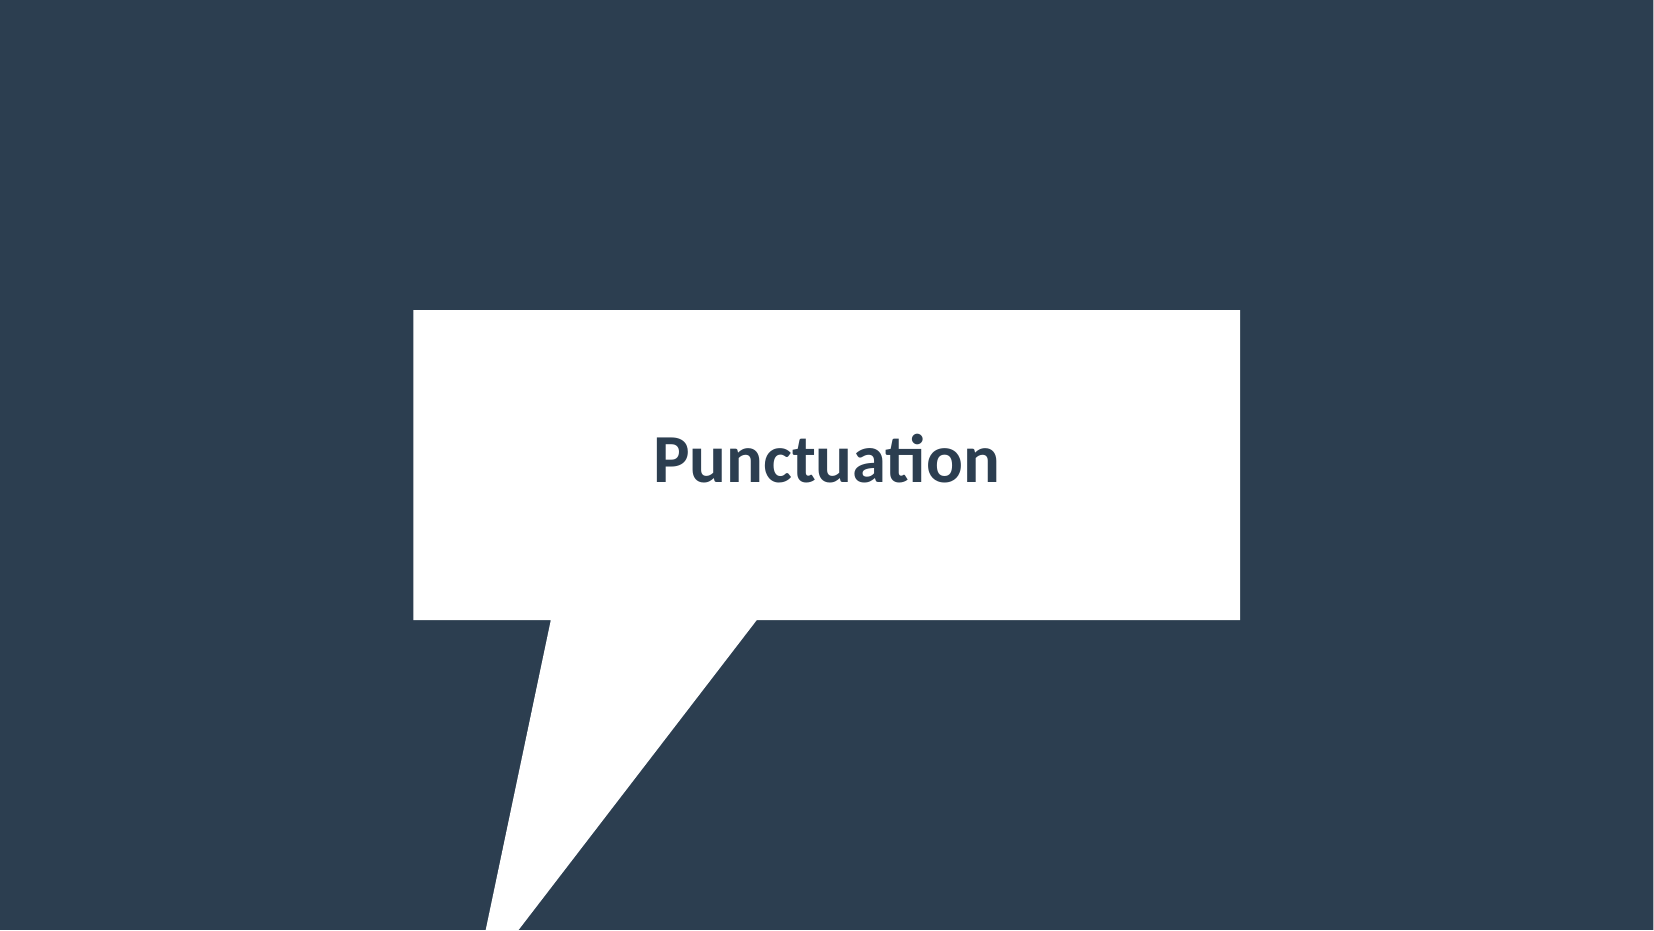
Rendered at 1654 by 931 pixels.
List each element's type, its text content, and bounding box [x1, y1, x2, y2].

title Punctuation [442, 332, 1211, 598]
